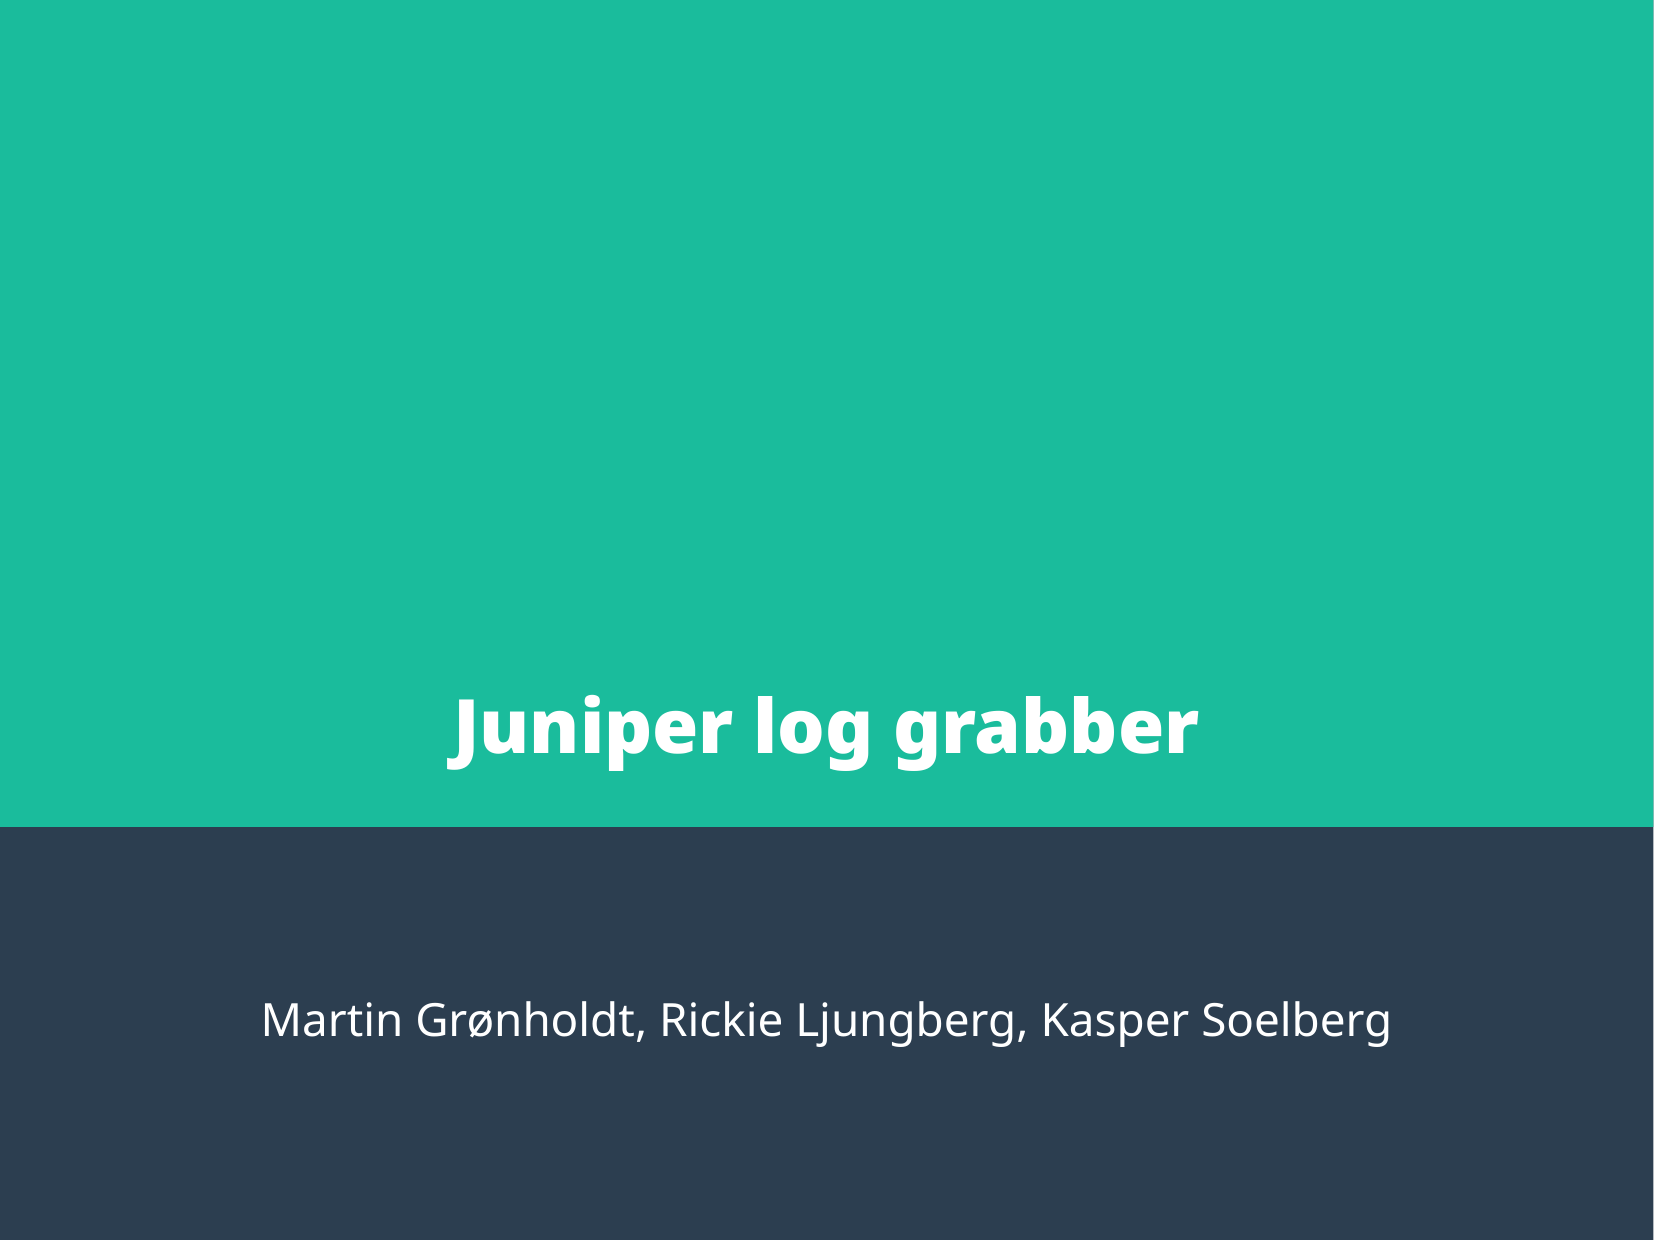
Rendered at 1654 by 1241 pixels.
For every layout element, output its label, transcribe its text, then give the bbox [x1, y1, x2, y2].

title Juniper log grabber [59, 620, 1595, 778]
subtitle Martin Grønholdt, Rickie Ljungberg, Kasper Soelberg [59, 856, 1595, 1182]
